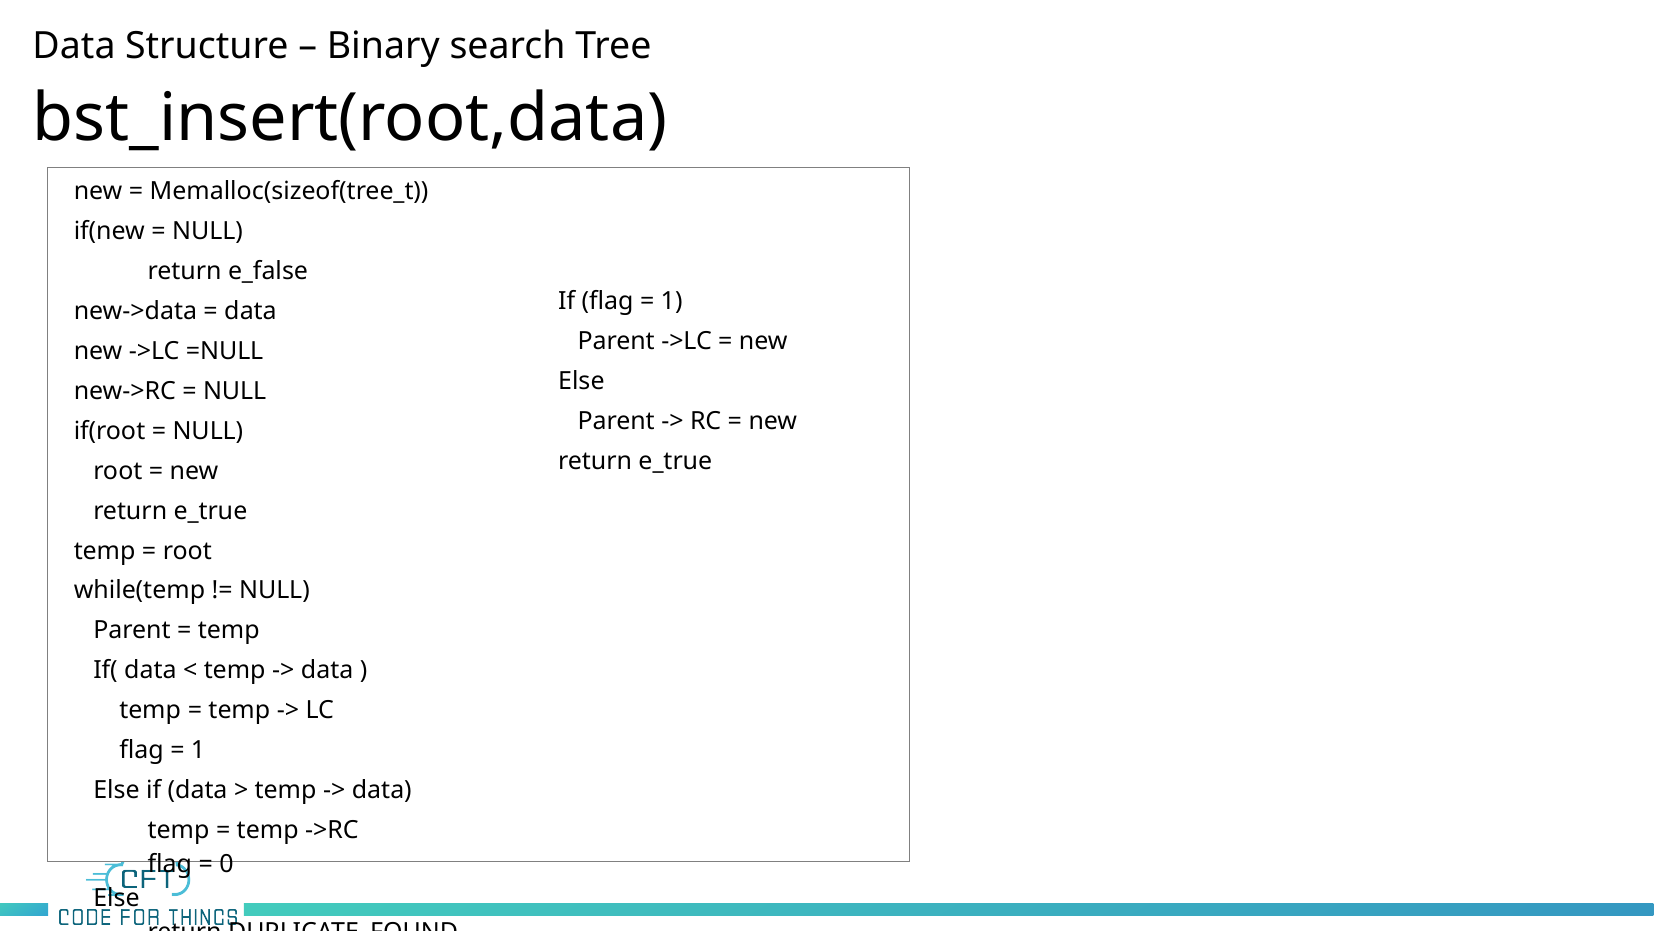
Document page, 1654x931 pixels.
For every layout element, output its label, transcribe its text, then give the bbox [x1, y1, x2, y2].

title Data Structure – Binary search Tree bst_insert(root,data) [32, 12, 1184, 166]
picture [59, 866, 237, 925]
text_box new = Memalloc(sizeof(tree_t)) if(new = NULL) return e_false new->data = data new ->LC =NULL new->RC = NULL if(root = NULL) root = new return e_true temp = root while(temp != NULL) Parent = temp If( data < temp -> data ) temp = temp -> LC flag = 1 Else if (data > temp -> data) temp = temp ->RC flag = 0 Else return DUPLICATE_FOUND [59, 166, 603, 866]
text_box If (flag = 1) Parent ->LC = new Else Parent -> RC = new return e_true [543, 275, 863, 496]
text_box [47, 167, 59, 862]
text_box [603, 167, 910, 862]
